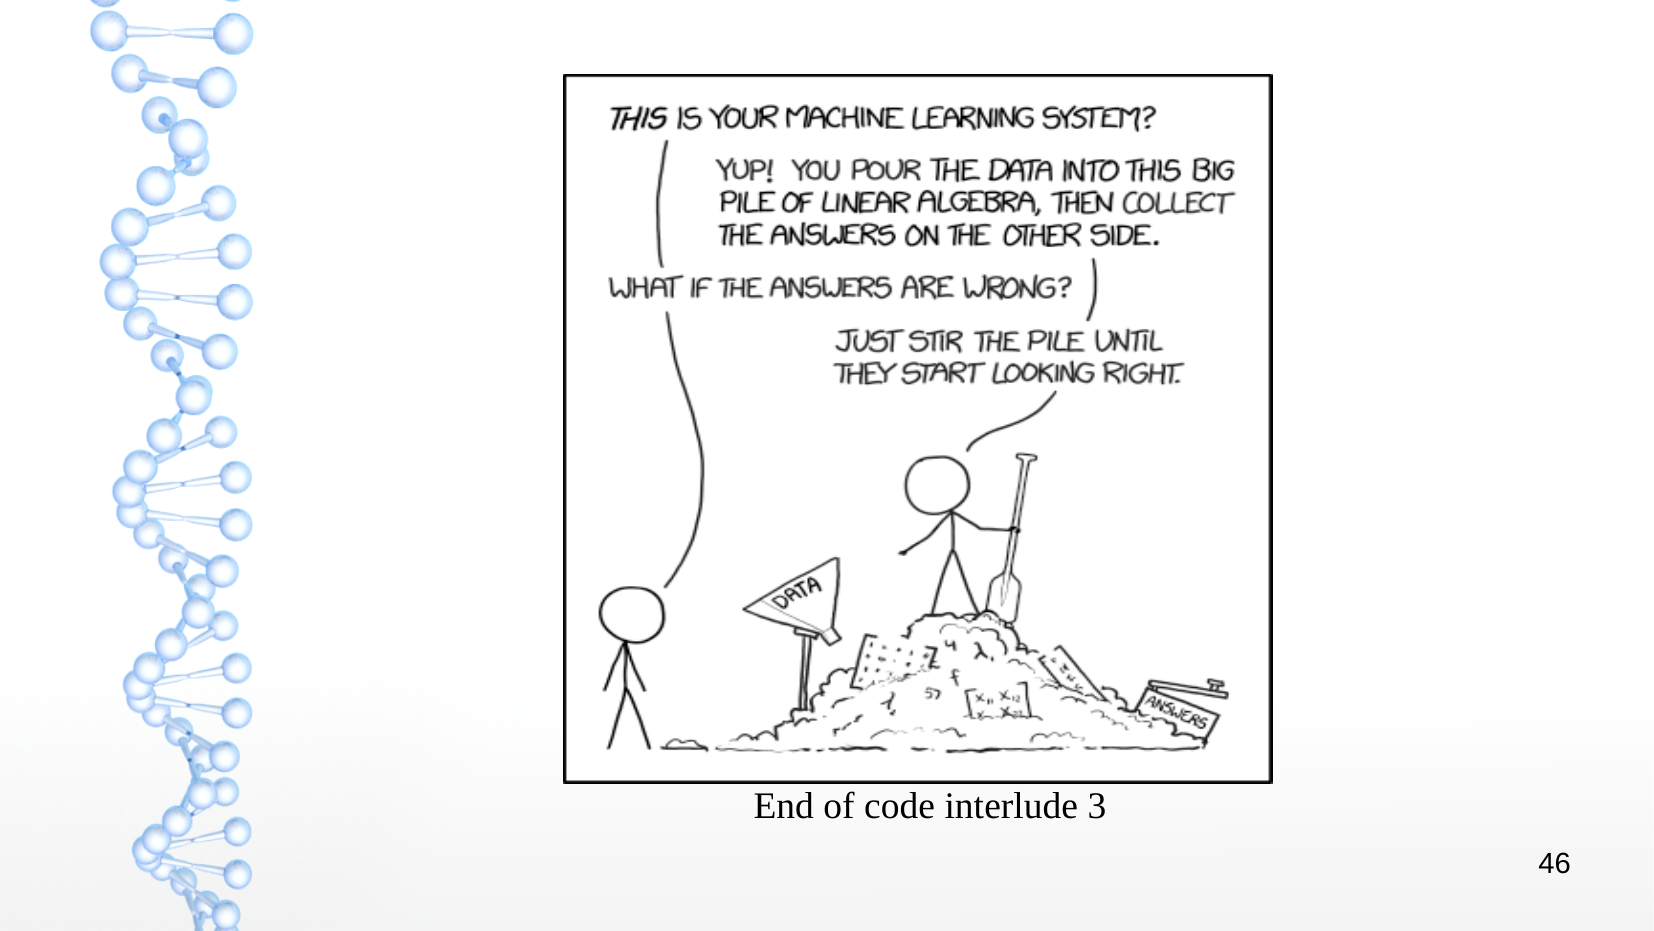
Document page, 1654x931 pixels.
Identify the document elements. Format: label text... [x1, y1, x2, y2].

picture [0, 0, 1654, 931]
subtitle End of code interlude 3 [265, 213, 1595, 827]
